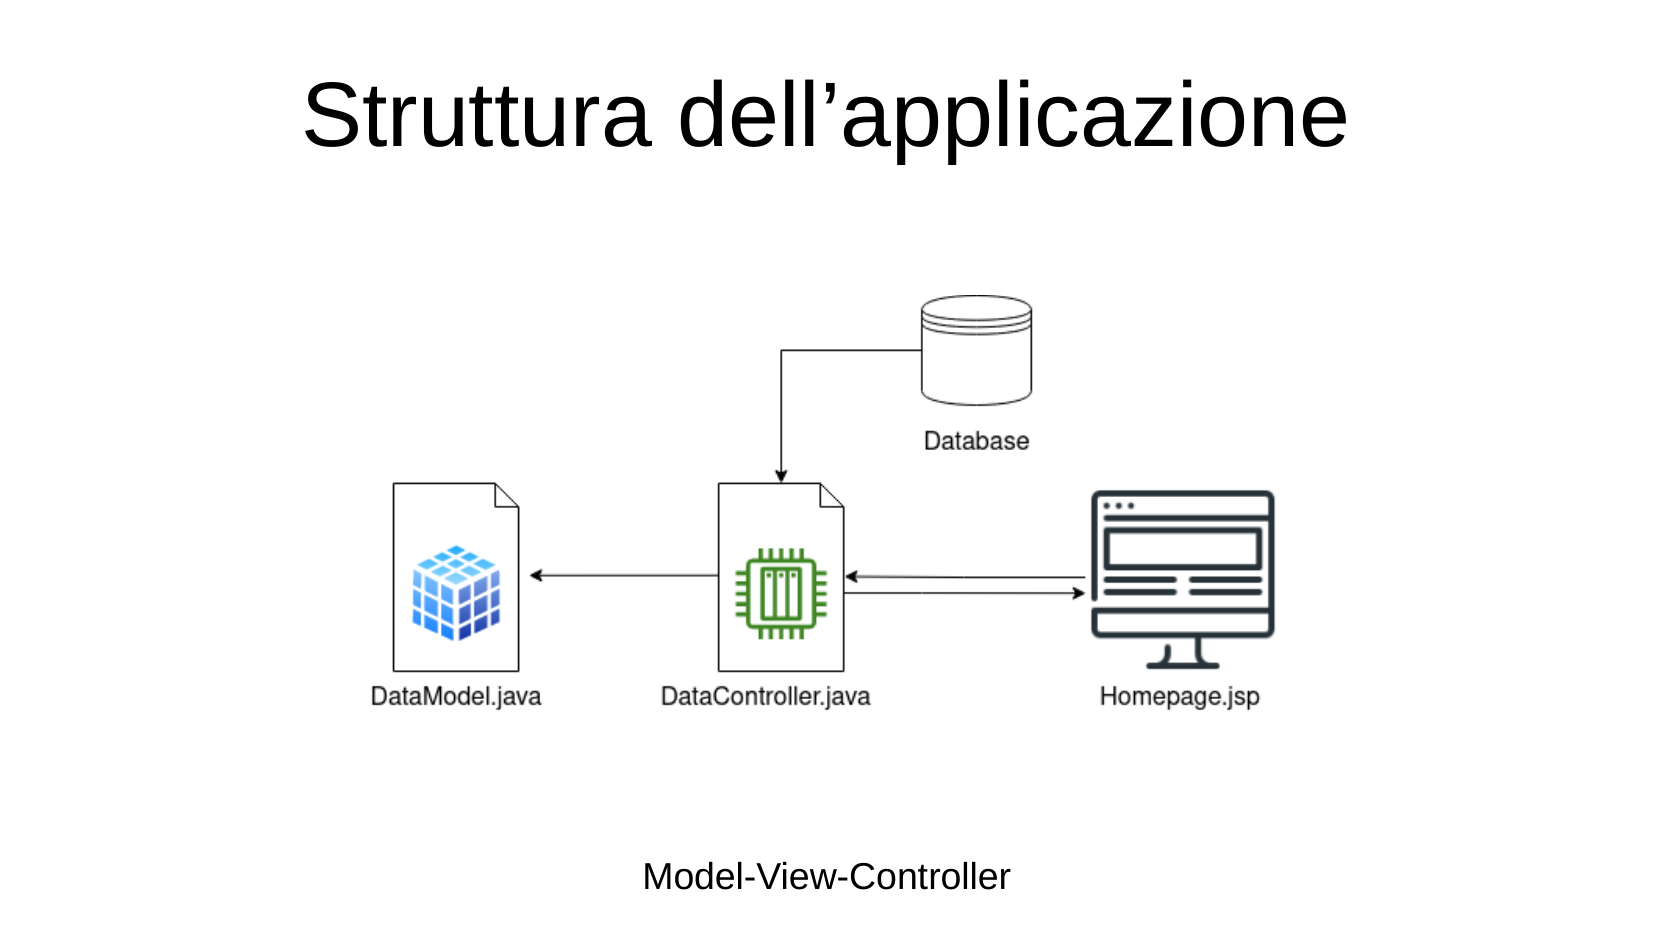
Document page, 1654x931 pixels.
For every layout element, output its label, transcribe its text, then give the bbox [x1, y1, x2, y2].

text_box Model-View-Controller [206, 848, 1447, 905]
picture [354, 295, 1284, 724]
title Struttura dell’applicazione [82, 37, 1571, 193]
